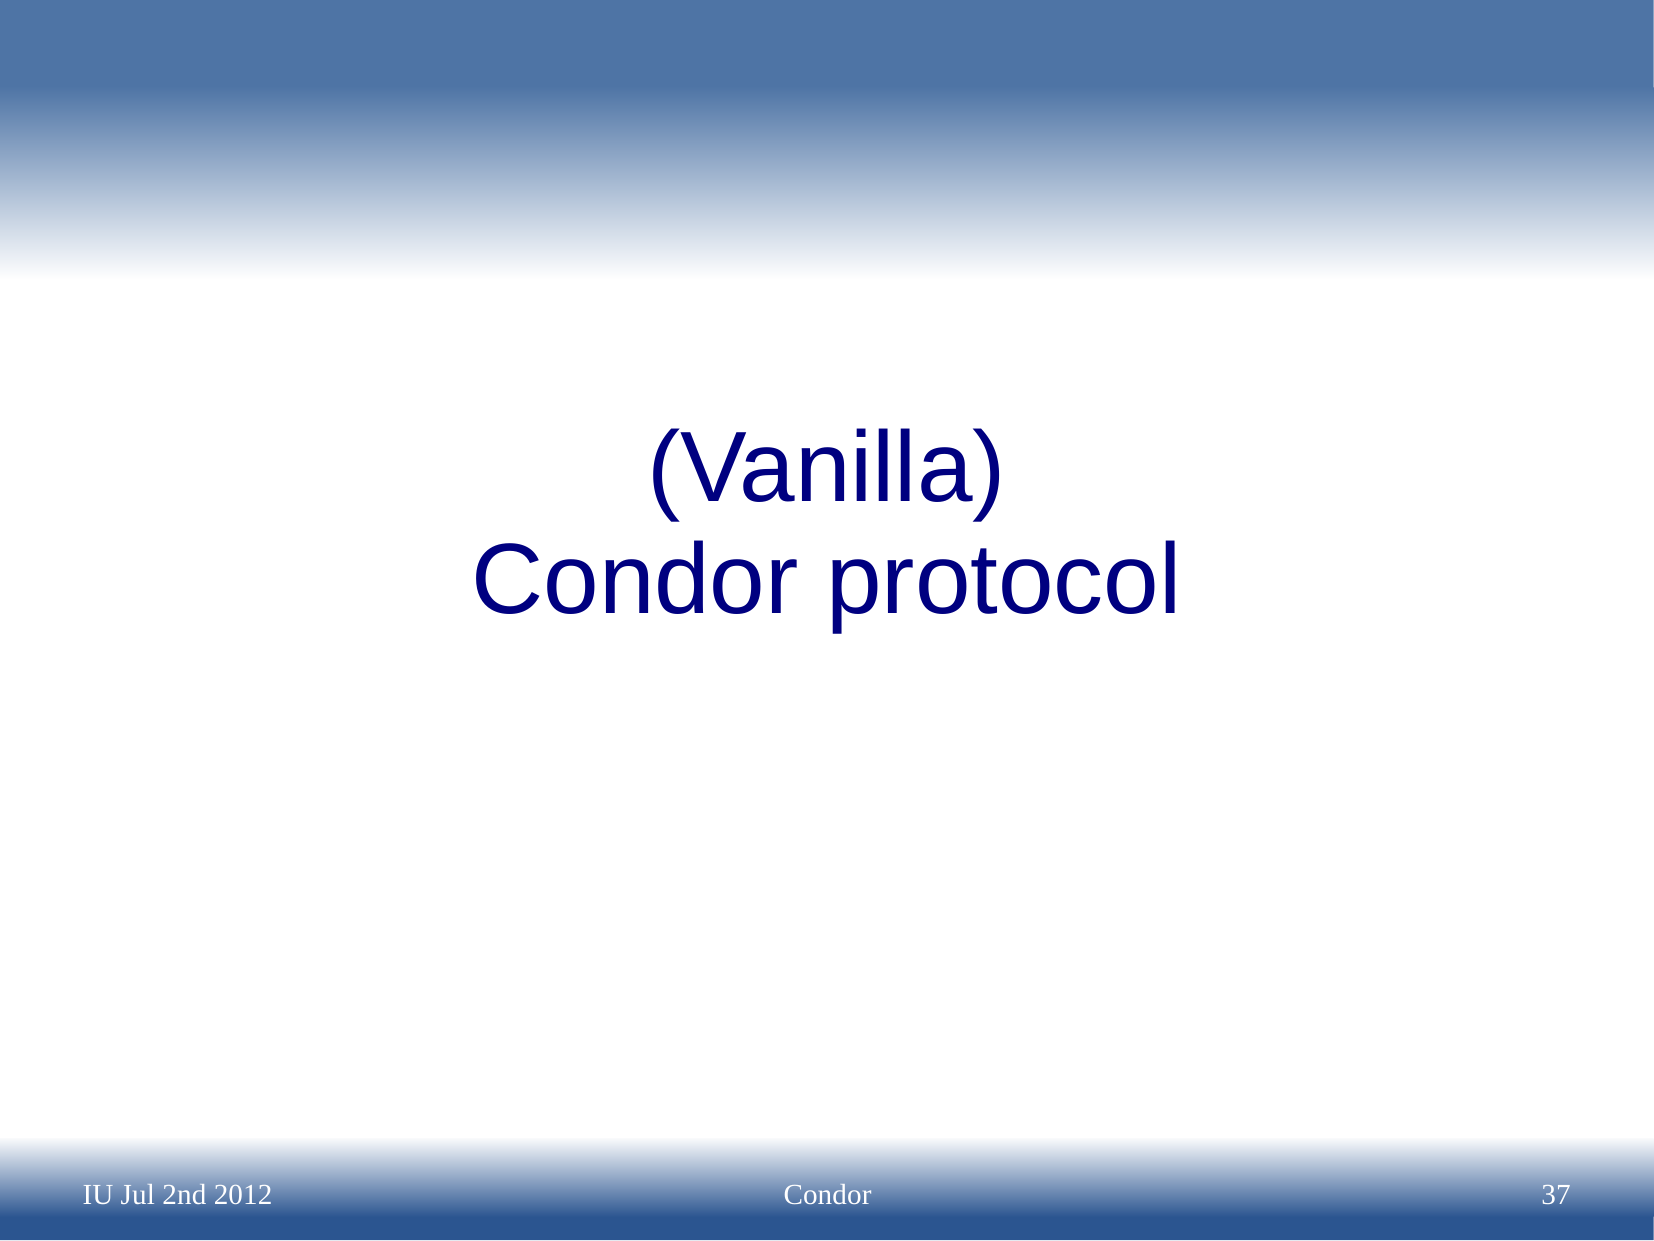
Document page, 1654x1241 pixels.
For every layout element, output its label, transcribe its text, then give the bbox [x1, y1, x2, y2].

subtitle (Vanilla) Condor protocol [82, 56, 1571, 1102]
